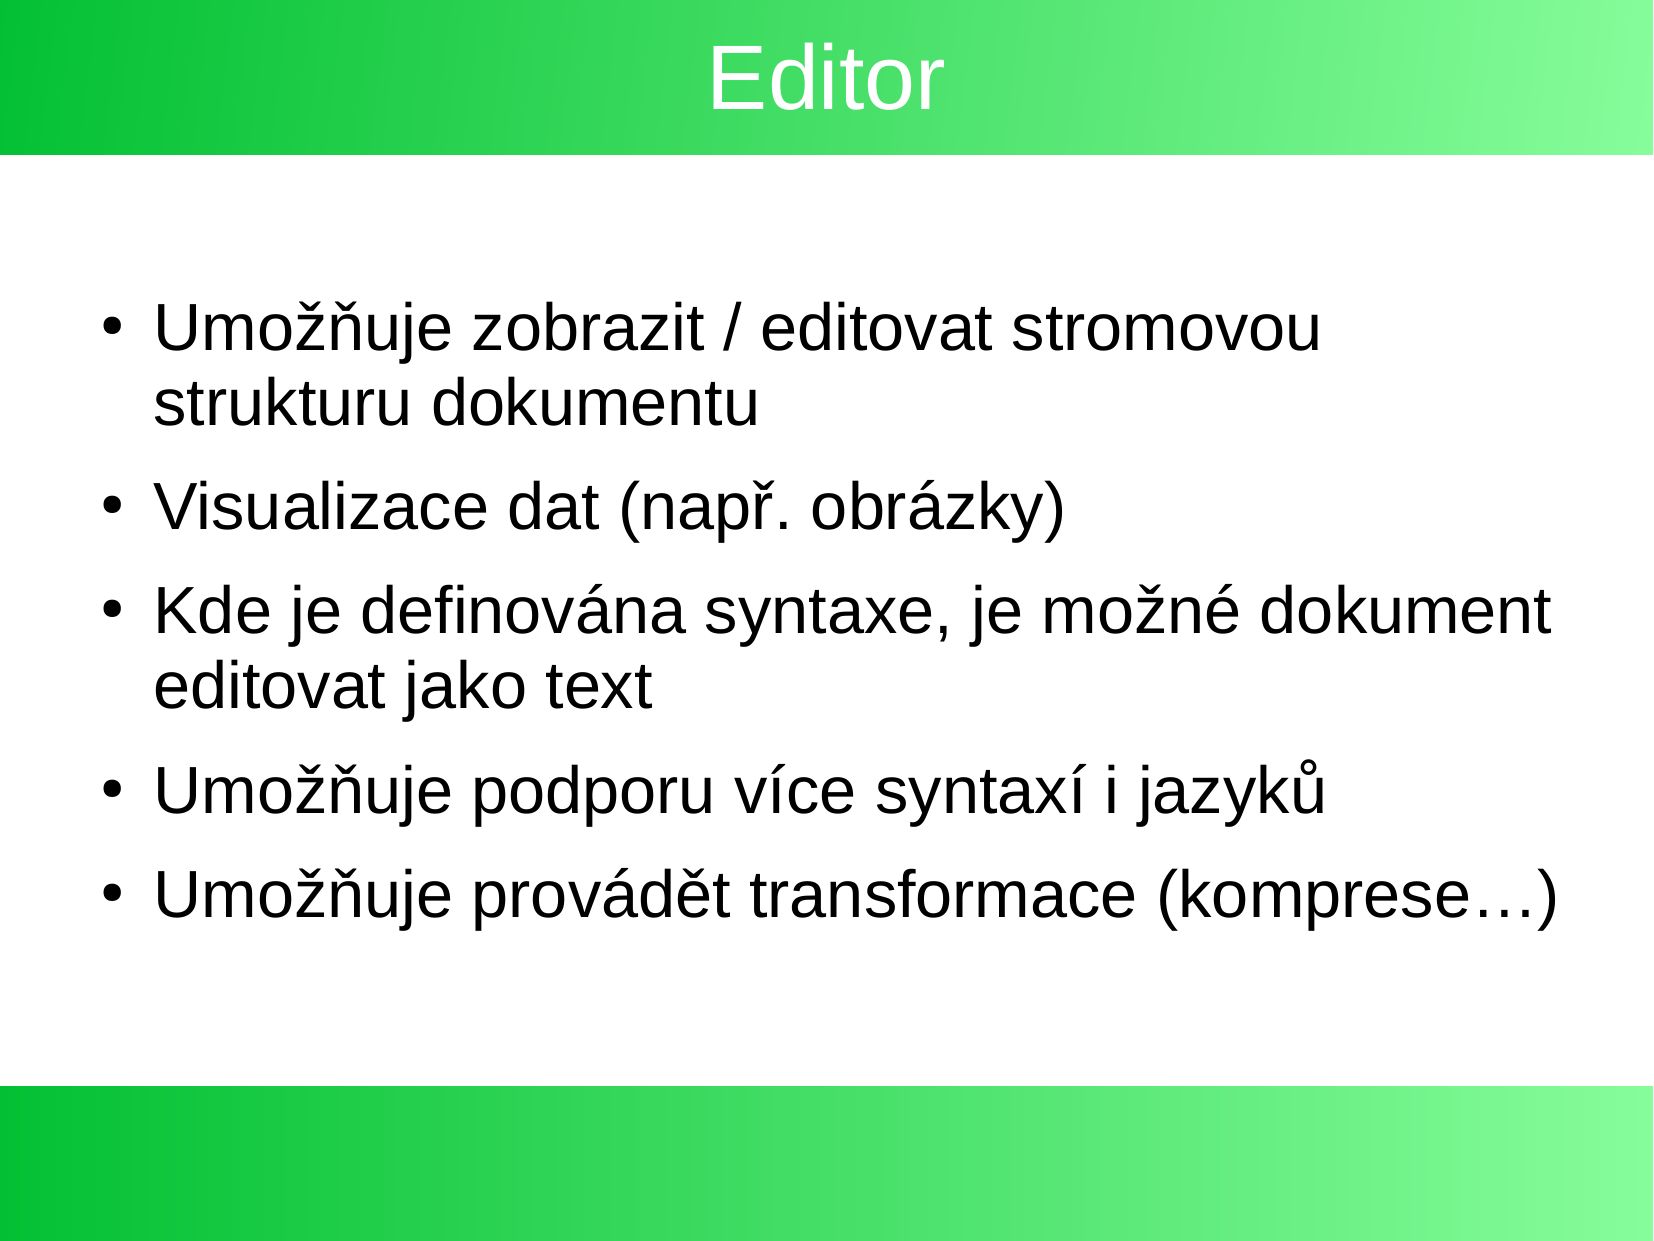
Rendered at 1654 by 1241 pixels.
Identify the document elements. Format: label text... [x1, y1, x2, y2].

title Editor [82, 25, 1571, 130]
list Umožňuje zobrazit / editovat stromovou strukturu dokumentu Visualizace dat (např. obrázky) Kde je definována syntaxe, je možné dokument editovat jako text Umožňuje podporu více syntaxí i jazyků Umožňuje provádět transformace (komprese…) [82, 290, 1571, 1010]
